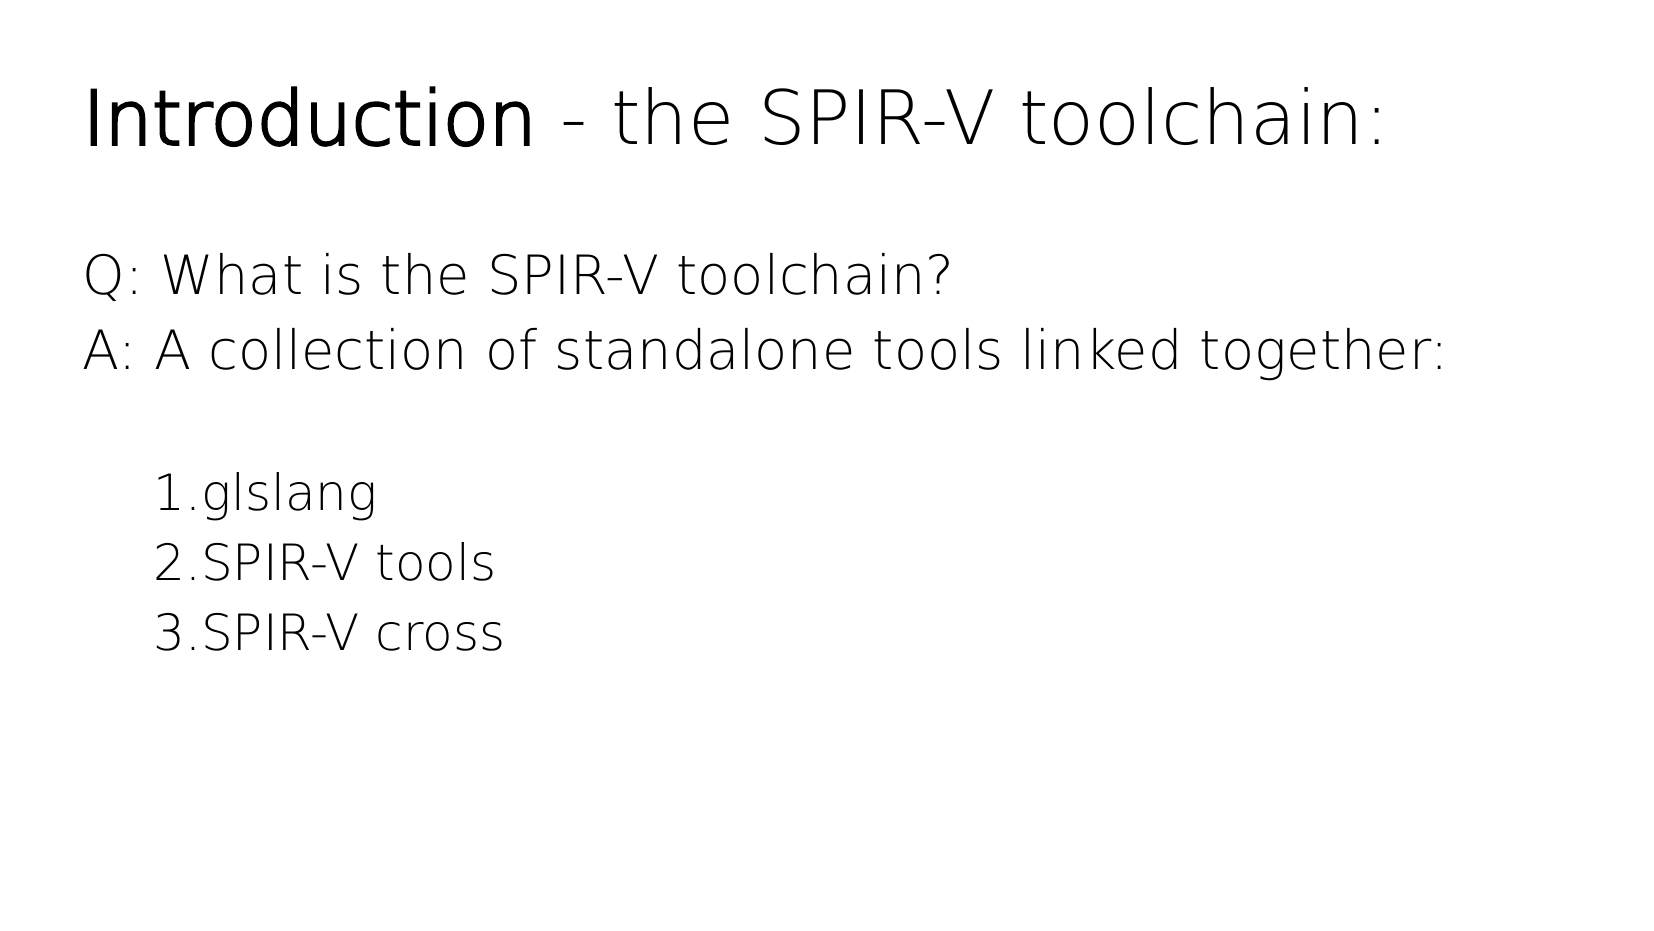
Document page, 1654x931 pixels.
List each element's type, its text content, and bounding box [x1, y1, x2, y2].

subtitle Introduction - the SPIR-V toolchain: Q: What is the SPIR-V toolchain? A: A collection of standalone tools linked together: glslang SPIR-V tools SPIR-V cross [82, 75, 1571, 912]
